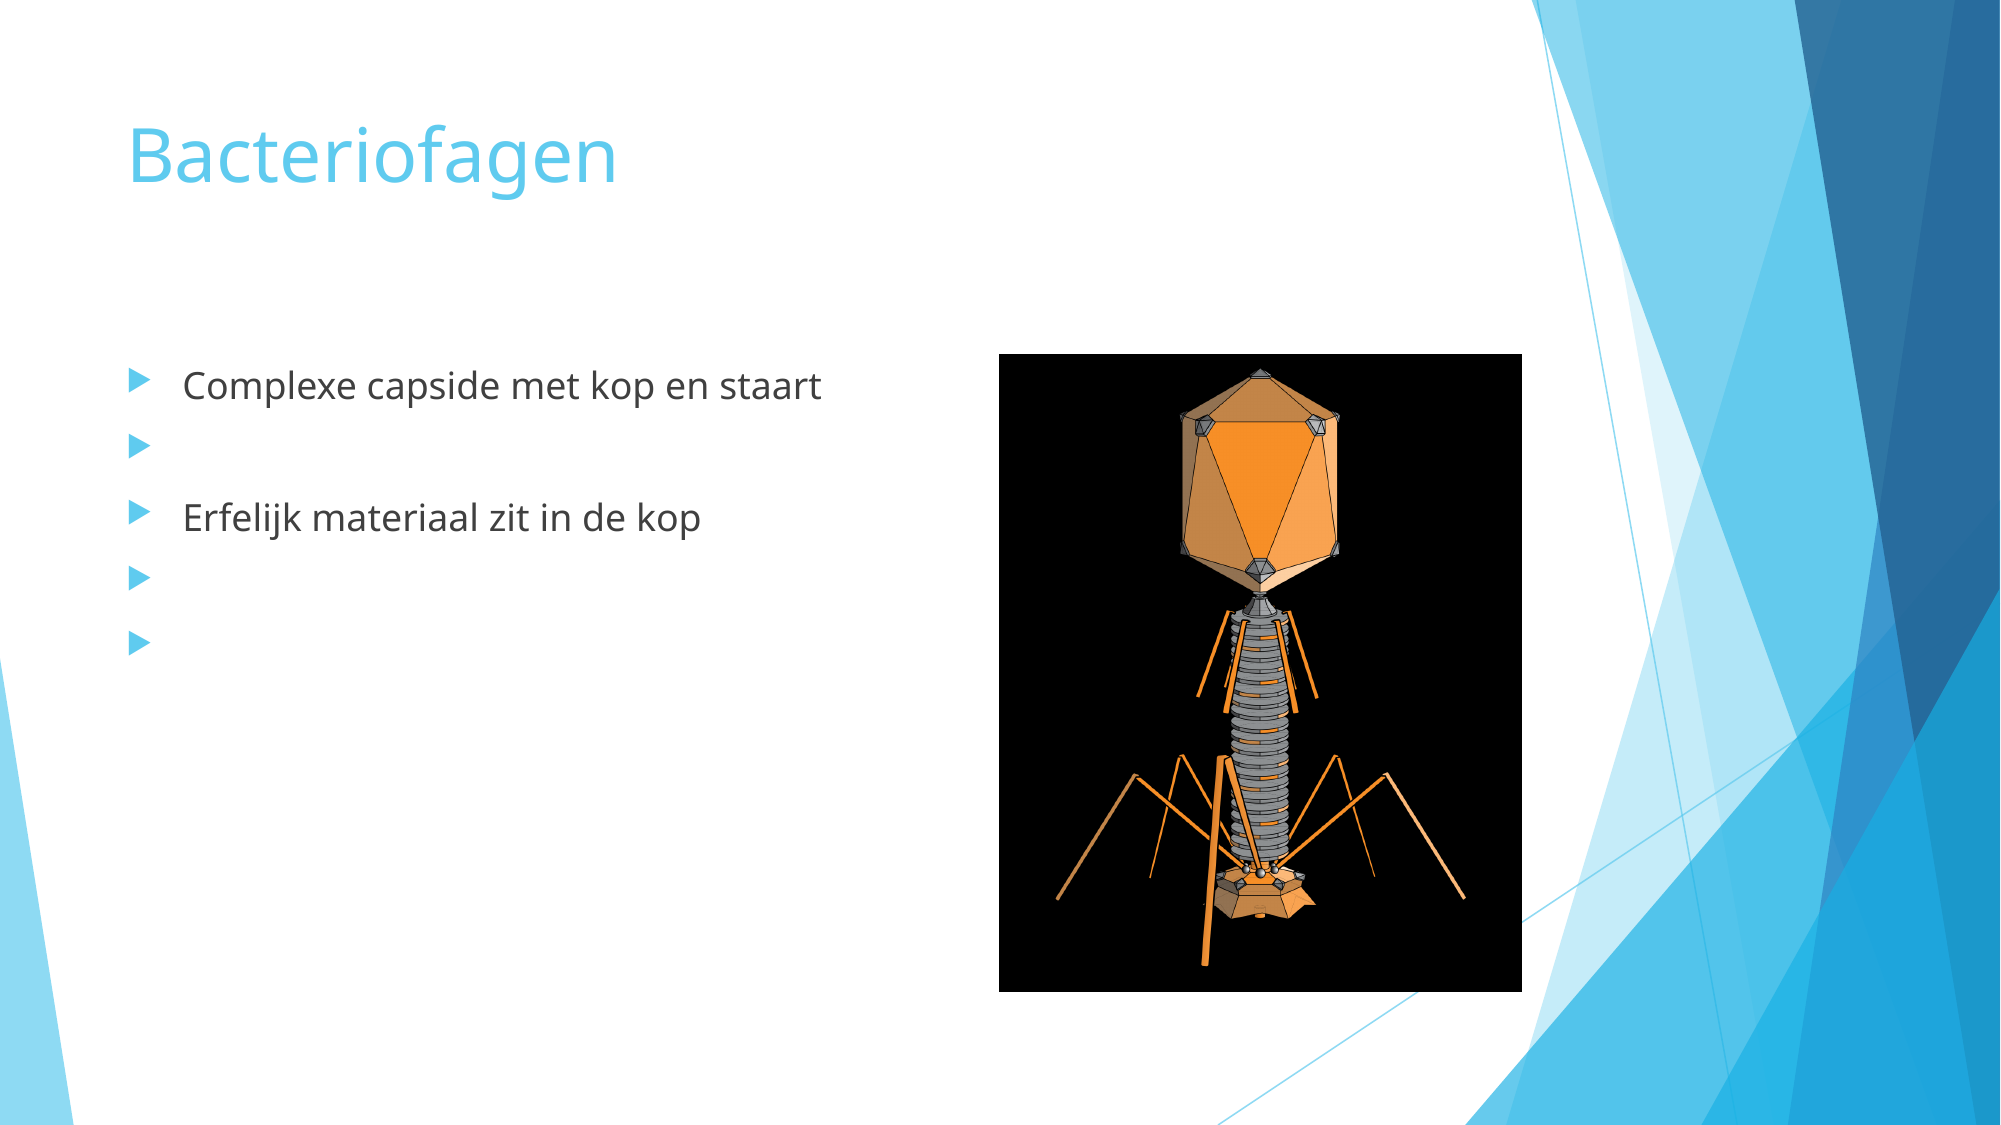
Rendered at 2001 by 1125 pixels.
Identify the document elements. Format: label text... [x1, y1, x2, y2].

picture [999, 354, 1522, 992]
list Complexe capside met kop en staart Erfelijk materiaal zit in de kop [111, 354, 999, 992]
title Bacteriofagen [111, 99, 1522, 317]
